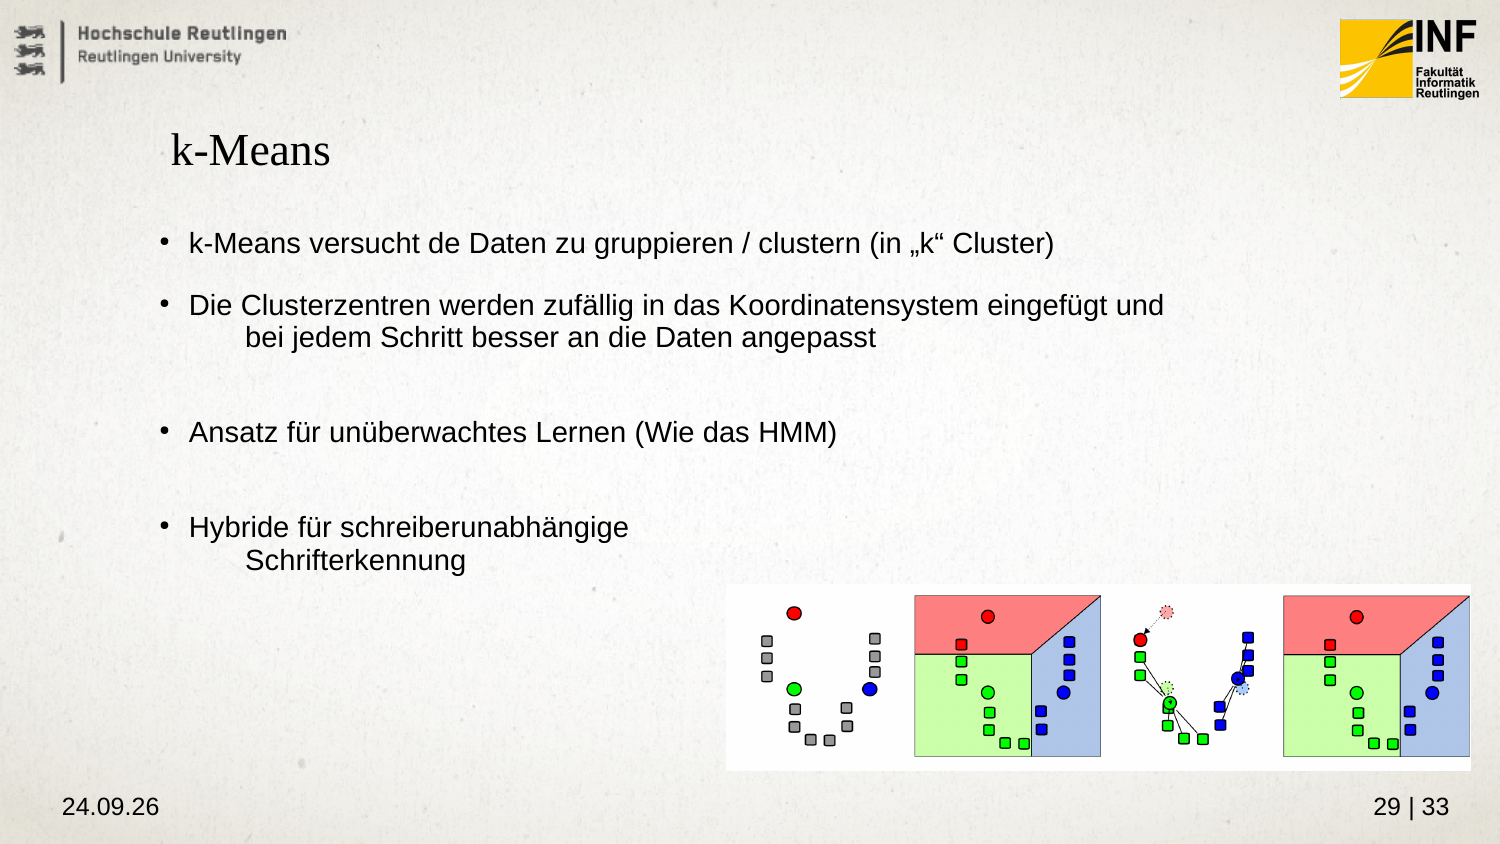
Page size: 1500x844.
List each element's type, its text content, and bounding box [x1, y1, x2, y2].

list k-Means versucht de Daten zu gruppieren / clustern (in „k“ Cluster) Die Clusterzentren werden zufällig in das Koordinatensystem eingefügt und bei jedem Schritt besser an die Daten angepasst Ansatz für unüberwachtes Lernen (Wie das HMM) Hybride für schreiberunabhängige Schrifterkennung [159, 225, 1341, 731]
picture [0, 0, 1500, 844]
title k-Means [159, 106, 1341, 188]
